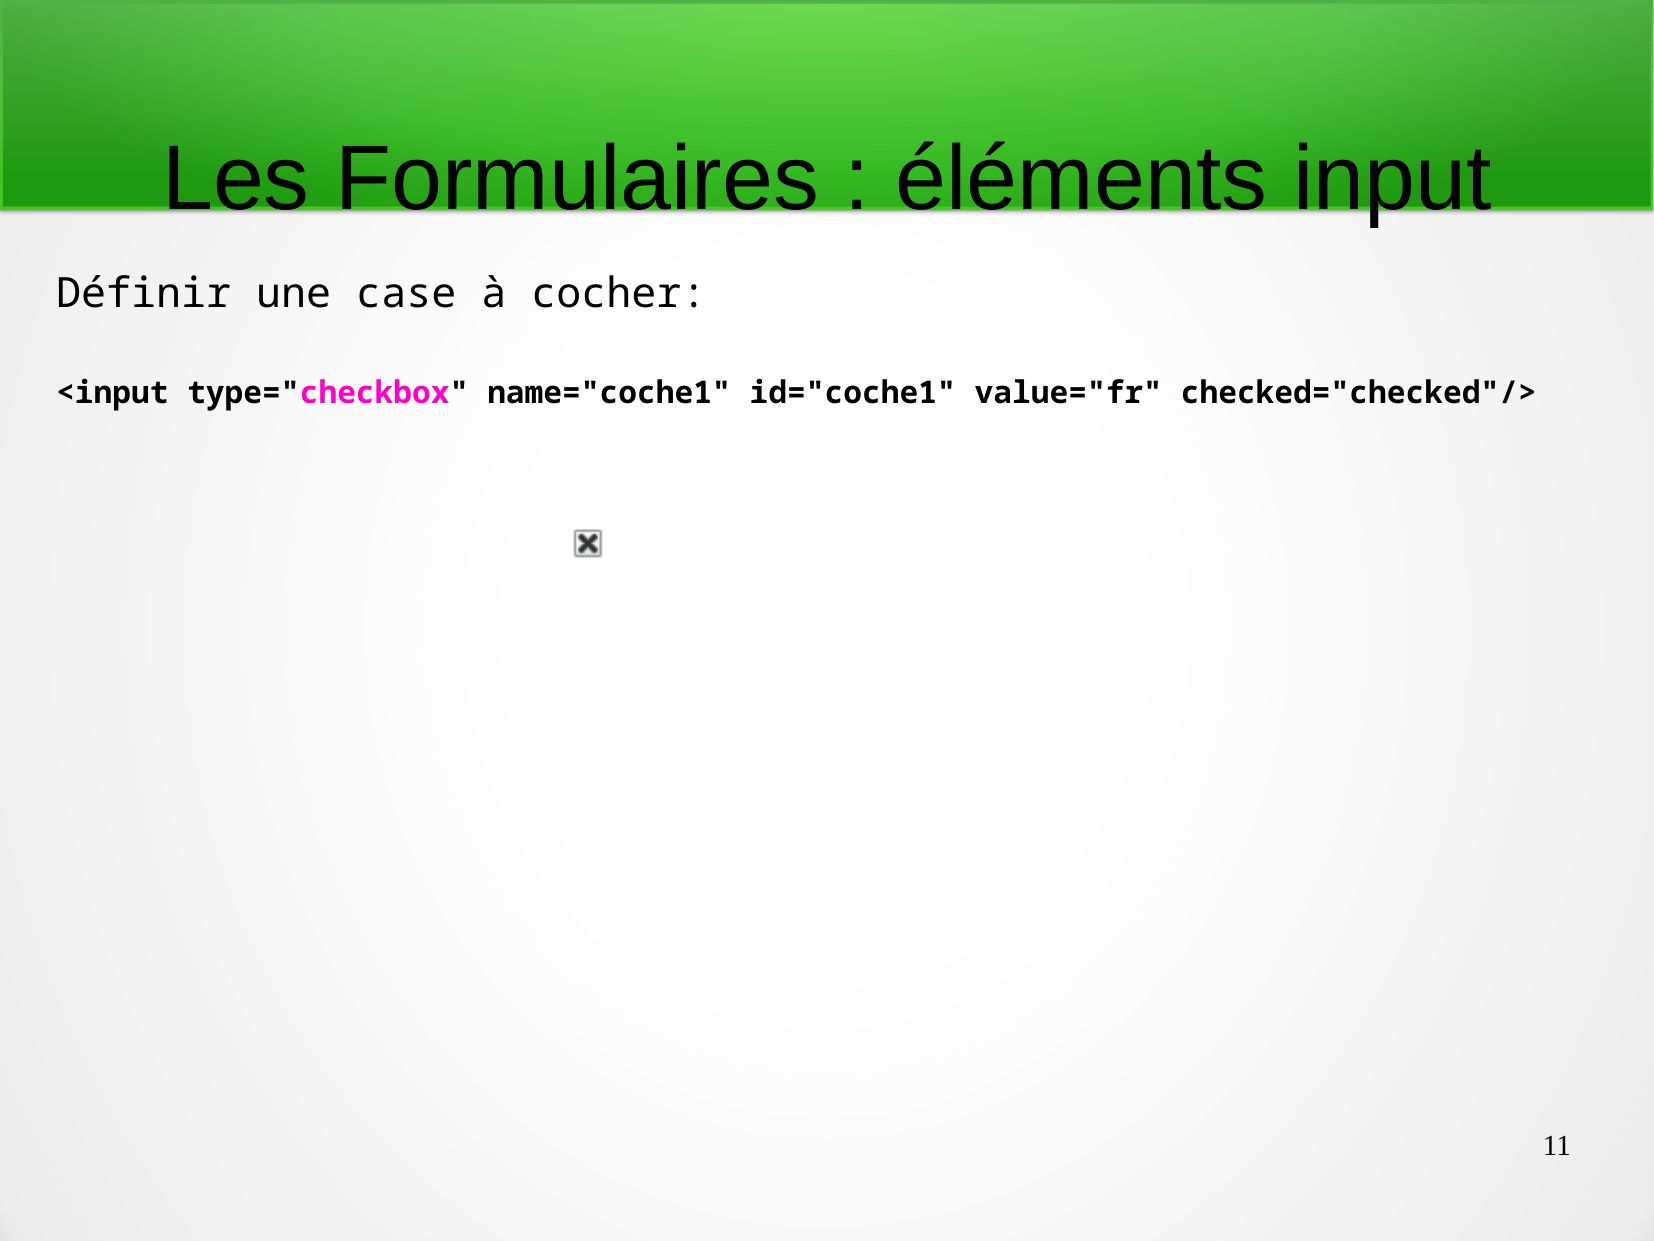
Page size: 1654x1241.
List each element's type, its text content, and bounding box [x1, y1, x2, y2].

title Les Formulaires : éléments input [121, 77, 1534, 265]
text_box Définir une case à cocher: <input type="checkbox" name="coche1" id="coche1" value="fr" checked="checked"/> [55, 265, 1624, 1188]
picture [566, 526, 611, 562]
